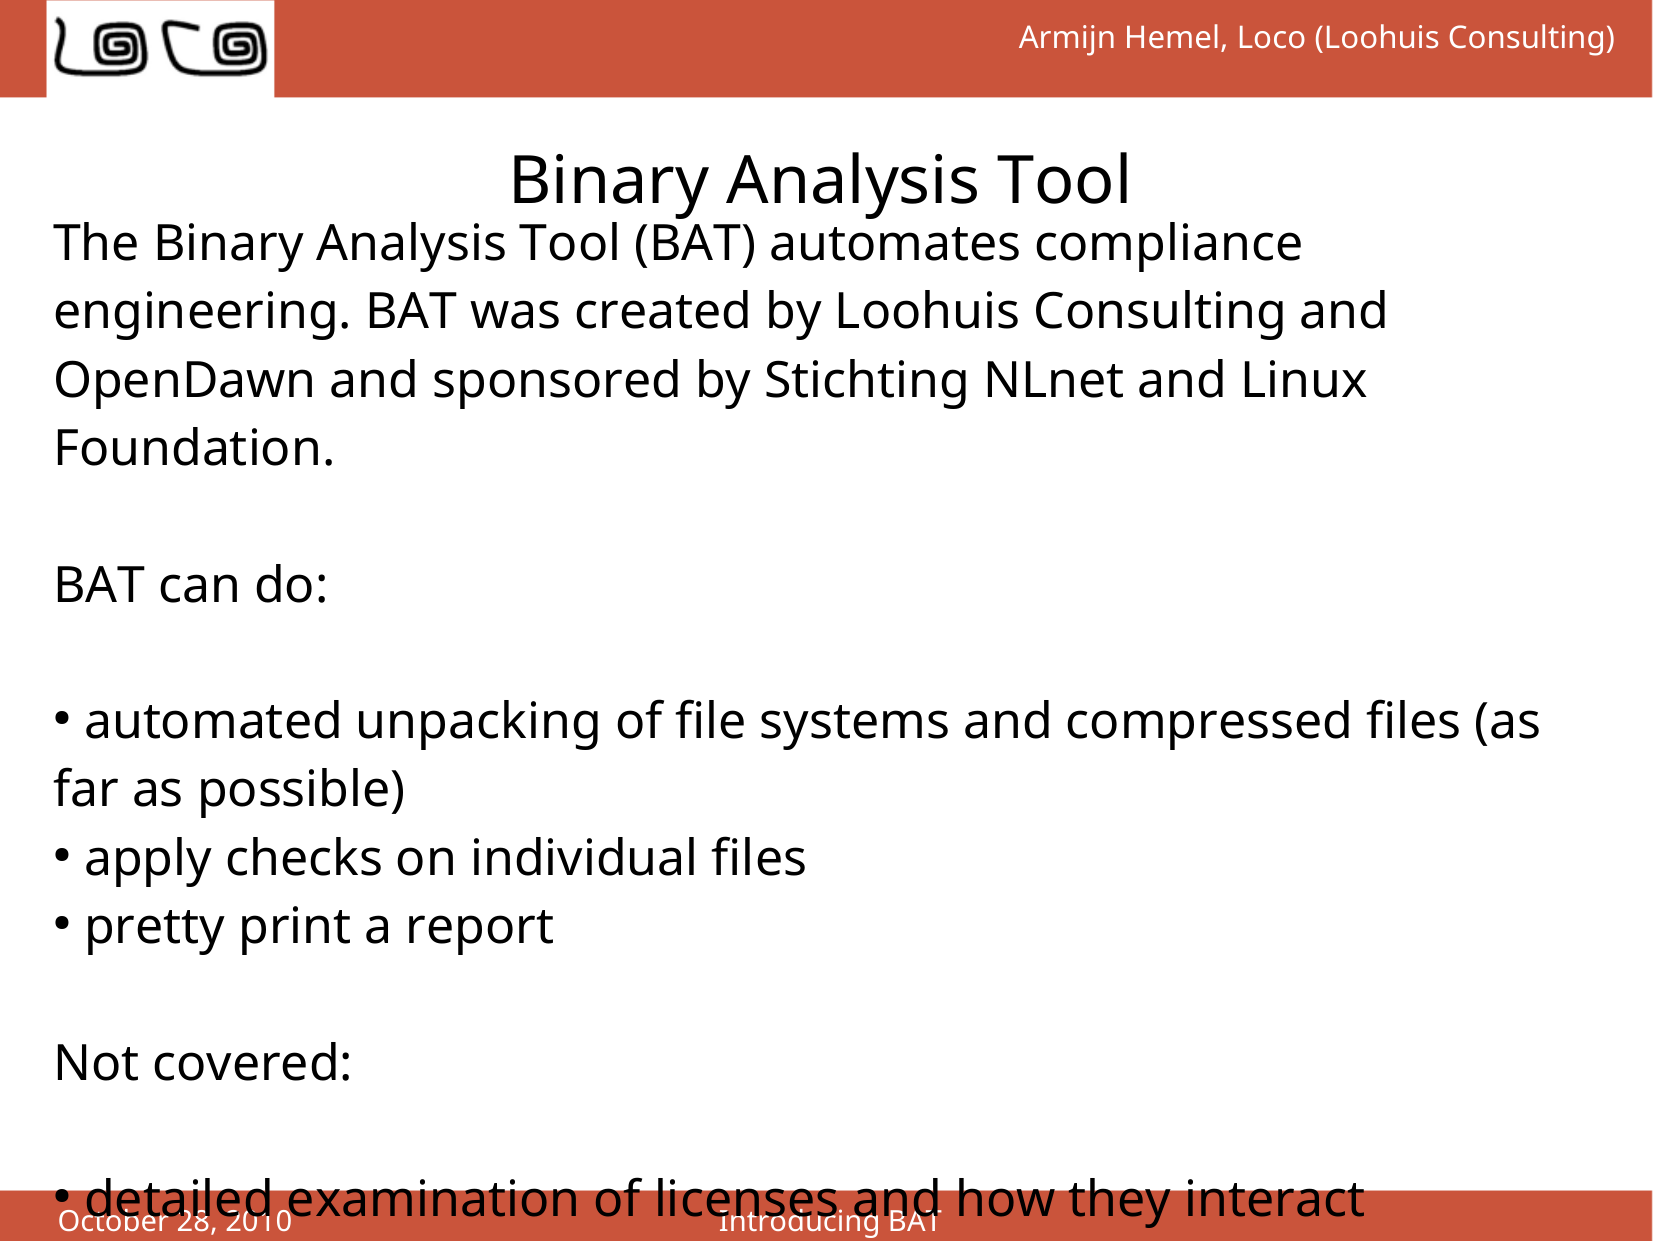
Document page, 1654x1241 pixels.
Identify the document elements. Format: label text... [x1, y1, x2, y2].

subtitle The Binary Analysis Tool (BAT) automates compliance engineering. BAT was created by Loohuis Consulting and OpenDawn and sponsored by Stichting NLnet and Linux Foundation. BAT can do: automated unpacking of file systems and compressed files (as far as possible) apply checks on individual files pretty print a report Not covered: detailed examination of licenses and how they interact [53, 265, 1595, 1173]
title Binary Analysis Tool [47, 125, 1595, 229]
picture [0, 0, 1654, 1241]
